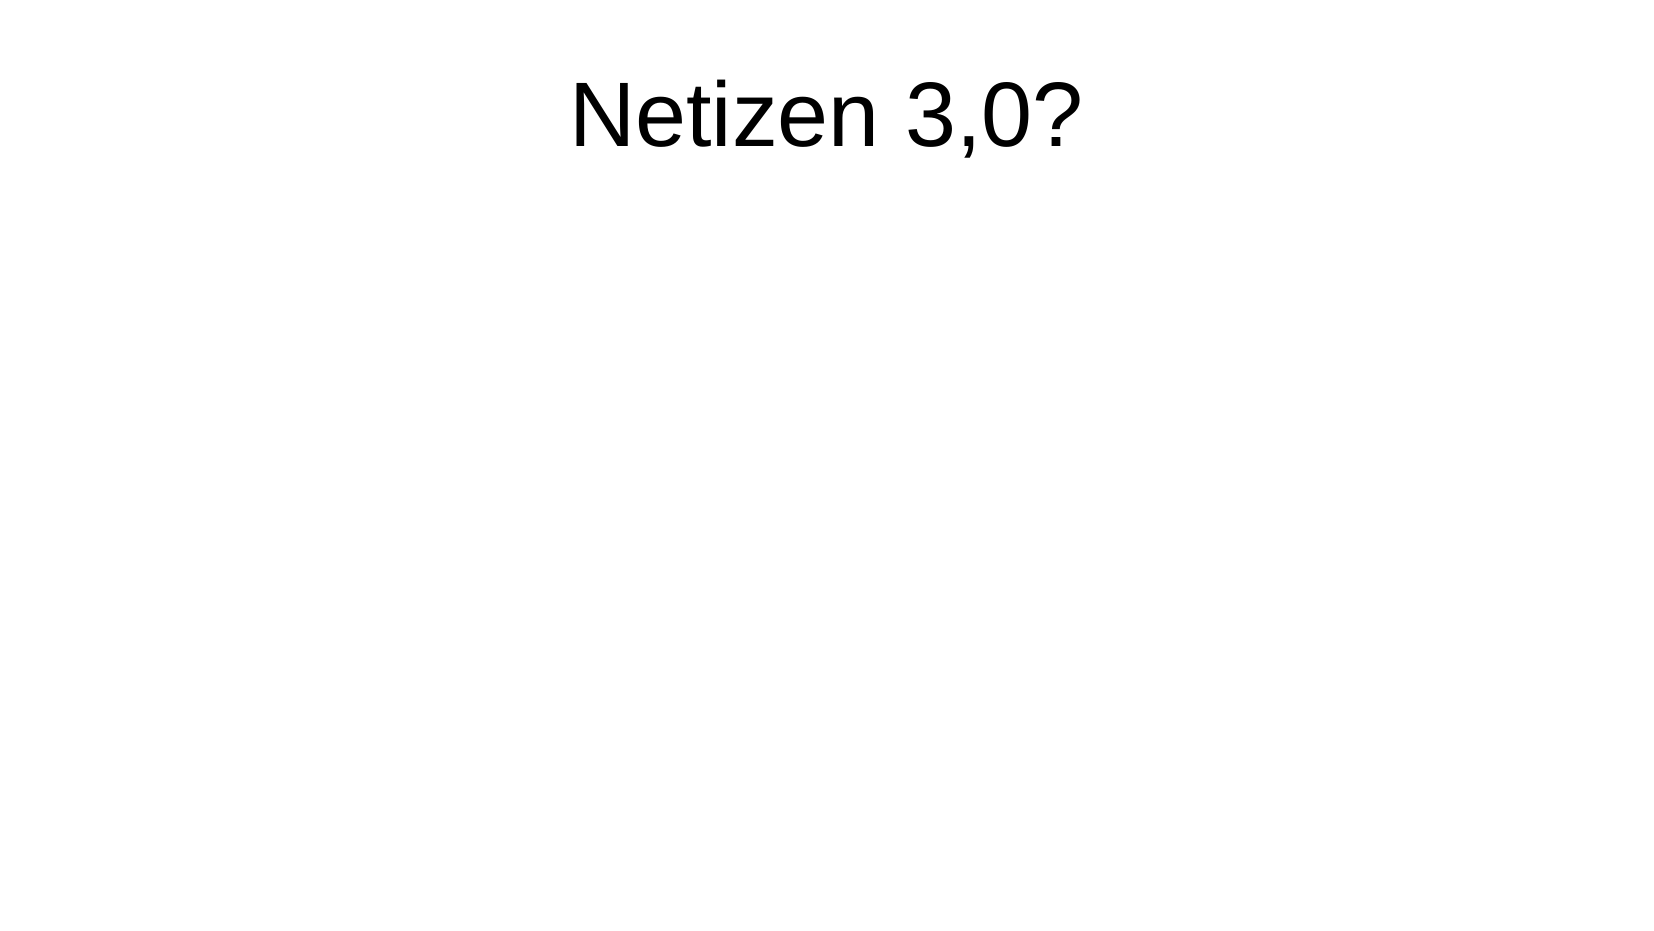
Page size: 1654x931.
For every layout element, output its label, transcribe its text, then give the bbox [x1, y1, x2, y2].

title Netizen 3,0? [82, 37, 1571, 193]
